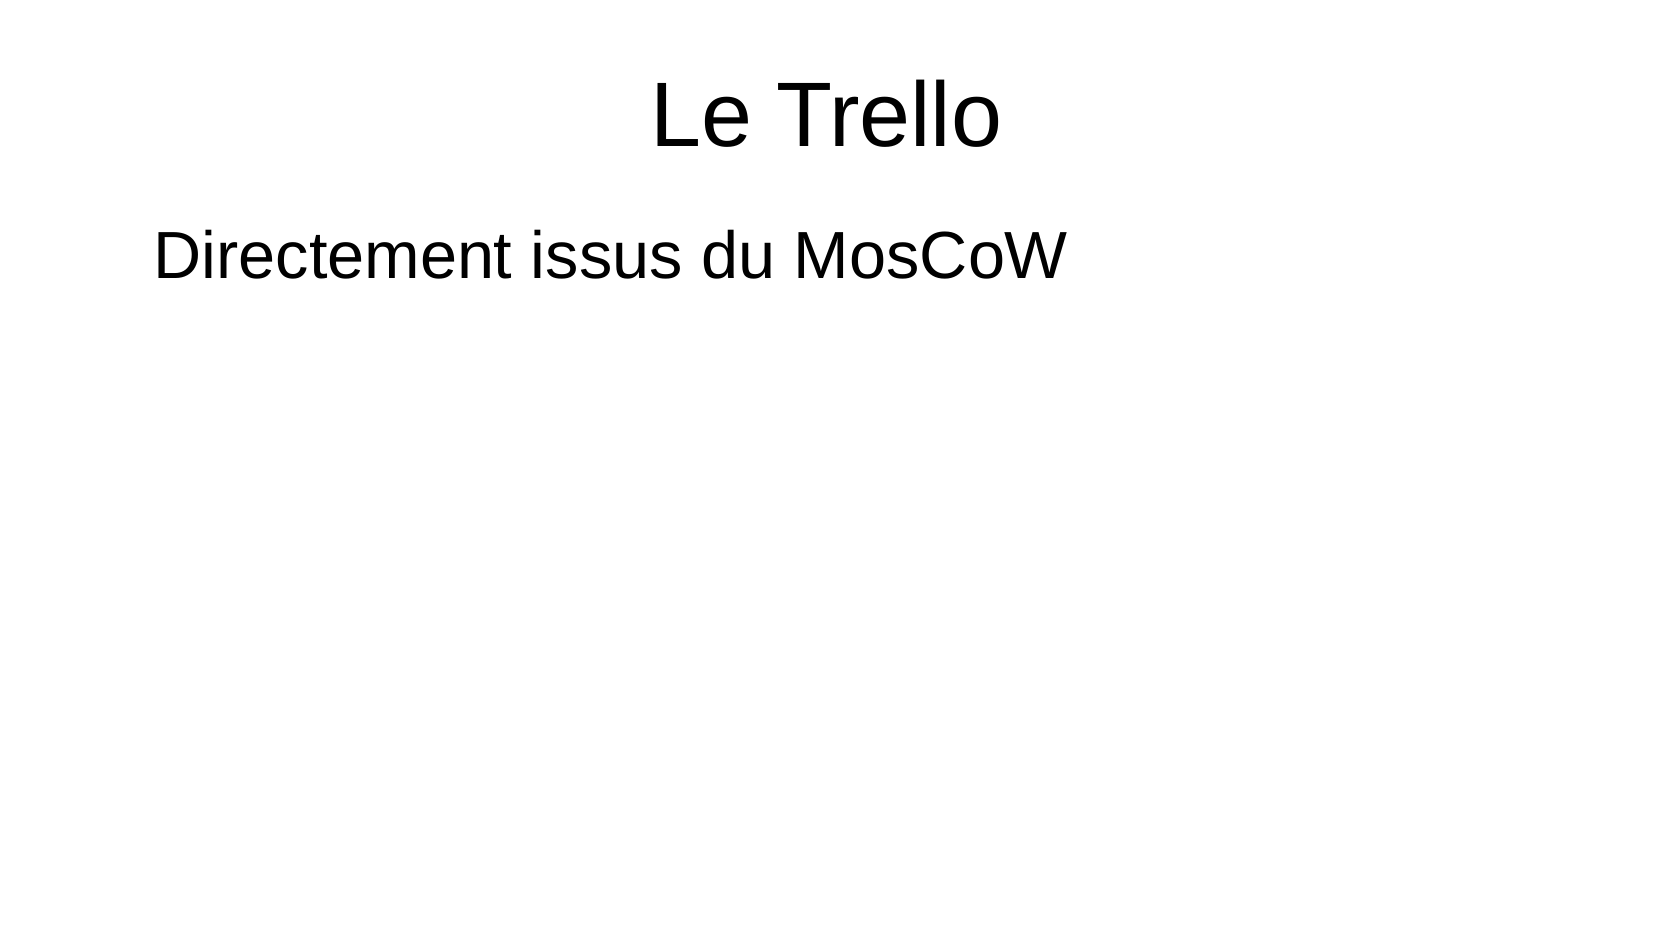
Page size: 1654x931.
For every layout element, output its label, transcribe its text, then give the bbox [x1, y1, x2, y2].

title Le Trello [82, 37, 1571, 193]
list Directement issus du MosCoW [82, 217, 1571, 758]
